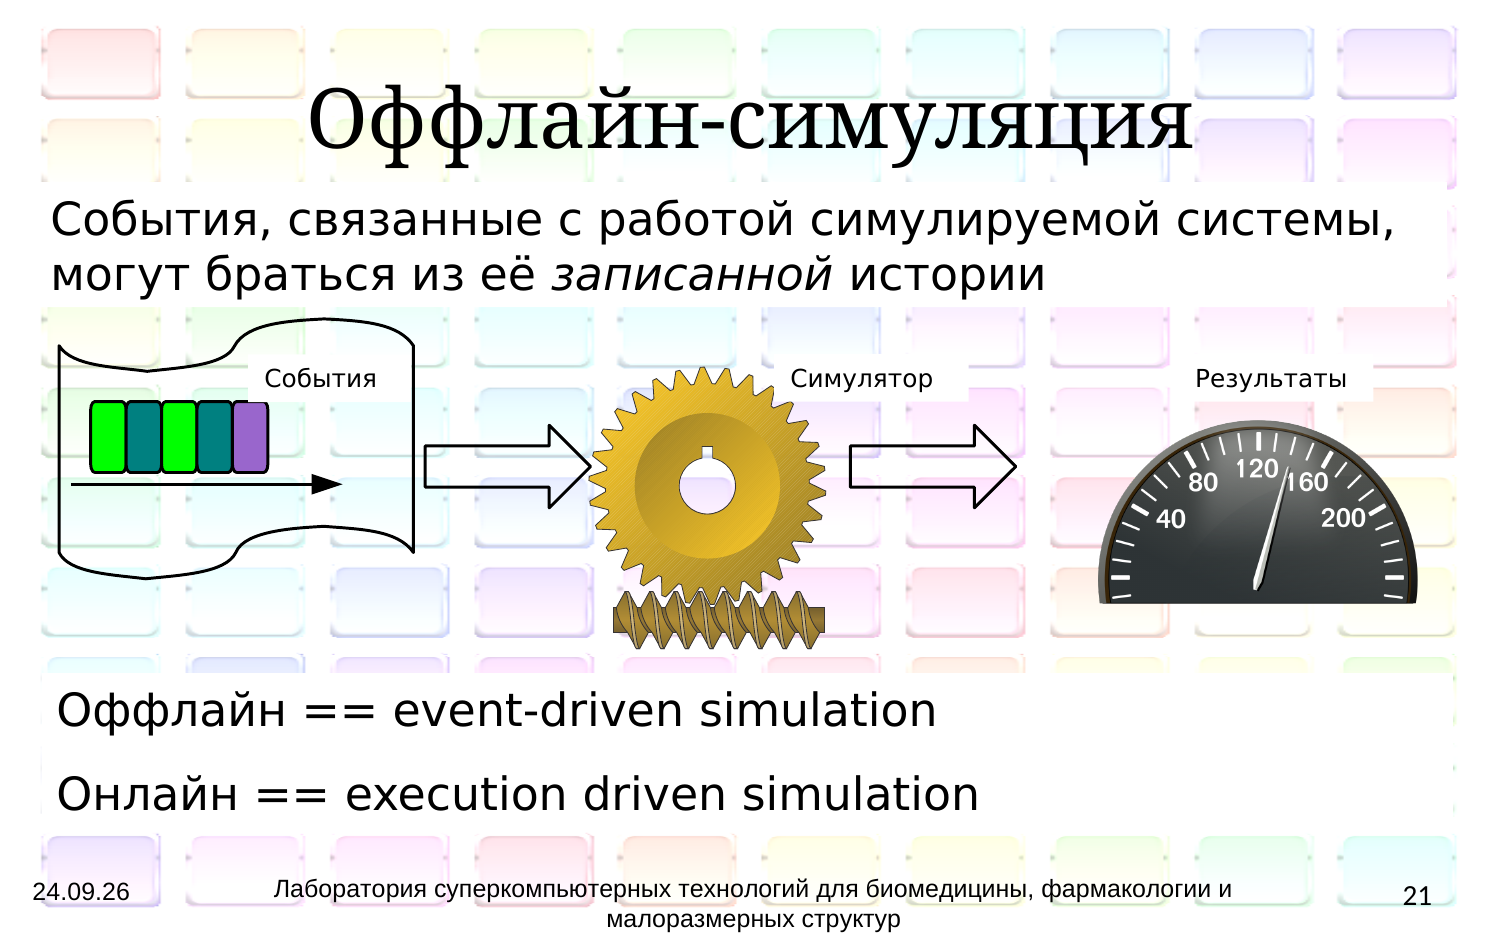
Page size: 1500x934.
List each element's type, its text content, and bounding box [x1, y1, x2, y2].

text_box Лаборатория суперкомпьютерных технологий для биомедицины, фармакологии и малоразмерных структур [171, 864, 1338, 915]
text_box [90, 401, 268, 473]
picture [0, 0, 1500, 934]
text_box <number> [1387, 868, 1473, 918]
text_box Симулятор [774, 353, 969, 402]
list События, связанные с работой симулируемой системы, могут браться из её записанной истории [35, 182, 1447, 308]
text_box 25.11.12 [17, 868, 184, 918]
text_box Результаты [1179, 353, 1374, 402]
text_box События [248, 354, 411, 403]
title Оффлайн-симуляция [75, 37, 1426, 182]
list Оффлайн == event-driven simulation Онлайн == execution driven simulation [41, 673, 1453, 828]
